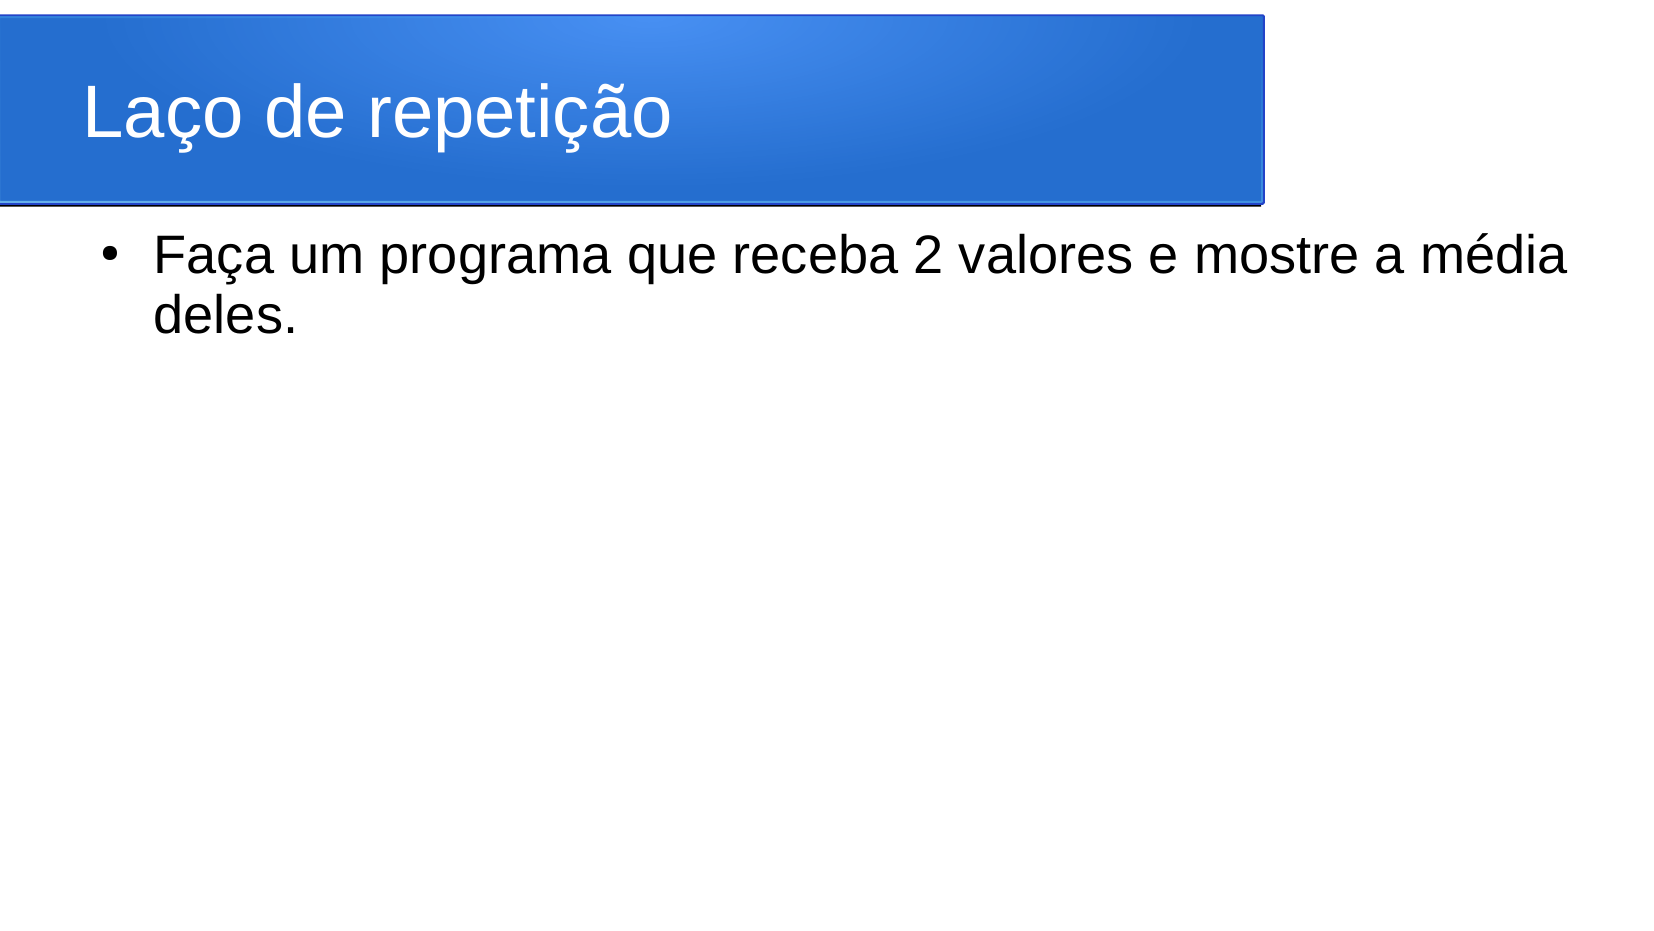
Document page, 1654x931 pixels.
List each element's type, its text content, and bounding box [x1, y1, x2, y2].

title Laço de repetição [82, 35, 1235, 189]
list Faça um programa que receba 2 valores e mostre a média deles. [82, 224, 1571, 764]
